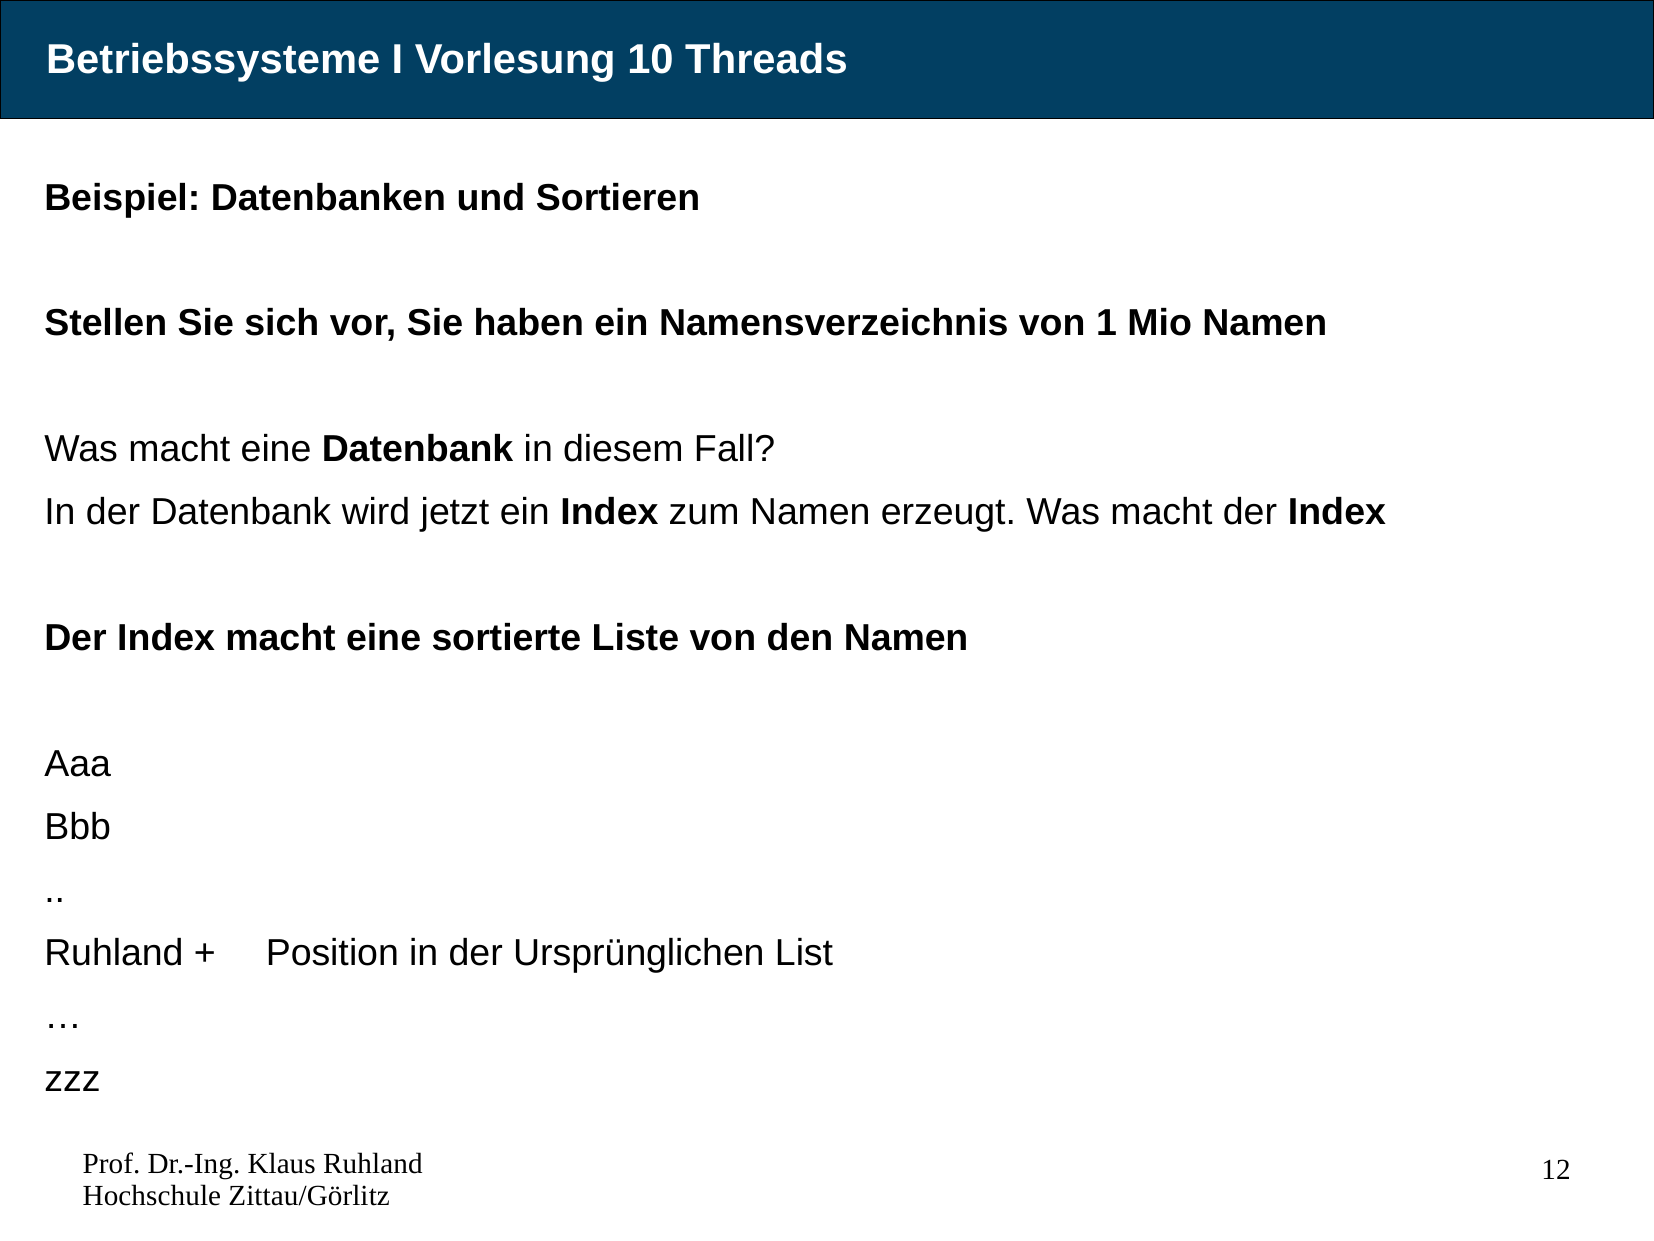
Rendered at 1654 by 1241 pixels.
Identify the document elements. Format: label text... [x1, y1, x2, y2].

text_box Beispiel: Datenbanken und Sortieren Stellen Sie sich vor, Sie haben ein Namensverzeichnis von 1 Mio Namen Was macht eine Datenbank in diesem Fall? In der Datenbank wird jetzt ein Index zum Namen erzeugt. Was macht der Index Der Index macht eine sortierte Liste von den Namen Aaa Bbb .. Ruhland + Position in der Ursprünglichen List … zzz [29, 147, 1565, 1241]
